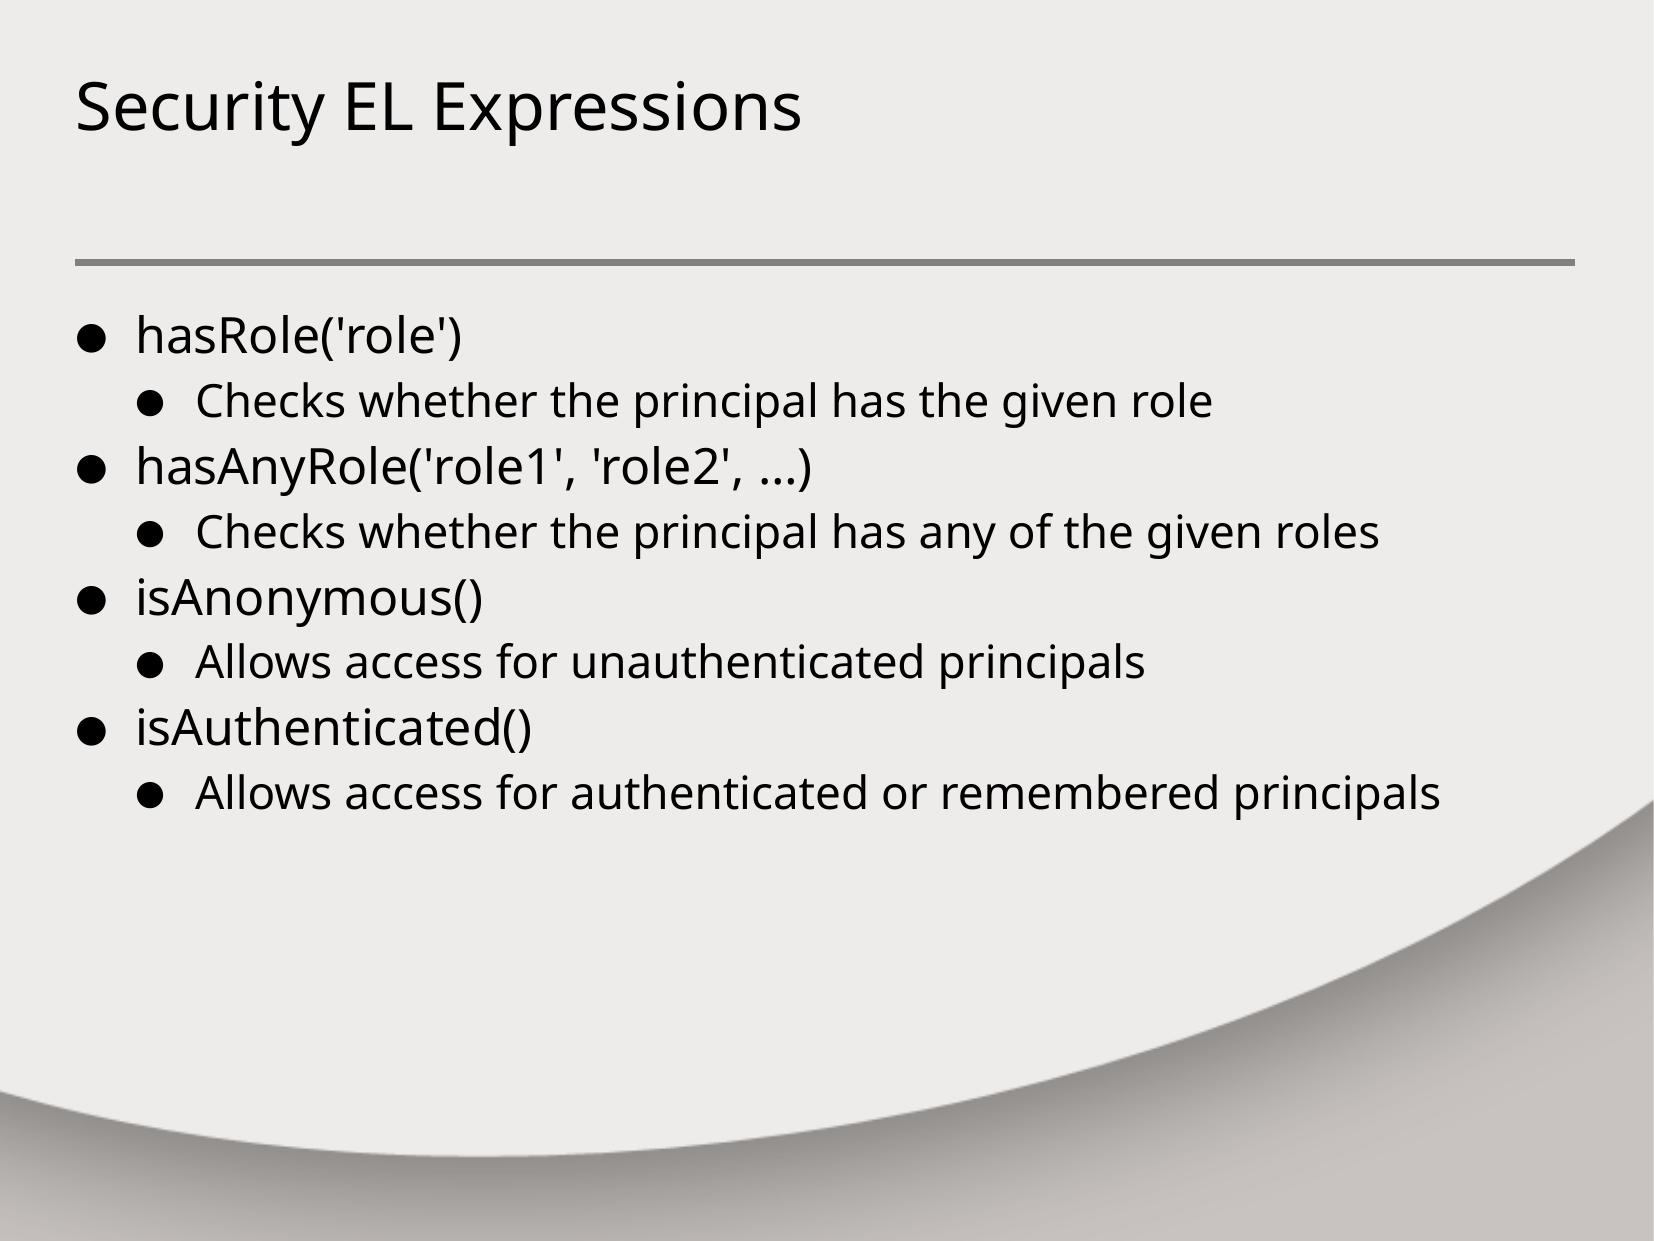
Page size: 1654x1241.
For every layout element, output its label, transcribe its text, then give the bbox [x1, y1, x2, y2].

picture [0, 0, 1654, 1241]
list hasRole('role') Checks whether the principal has the given role hasAnyRole('role1', 'role2', …) Checks whether the principal has any of the given roles isAnonymous() Allows access for unauthenticated principals isAuthenticated() Allows access for authenticated or remembered principals [75, 300, 1576, 1163]
title Security EL Expressions [75, 75, 1576, 226]
